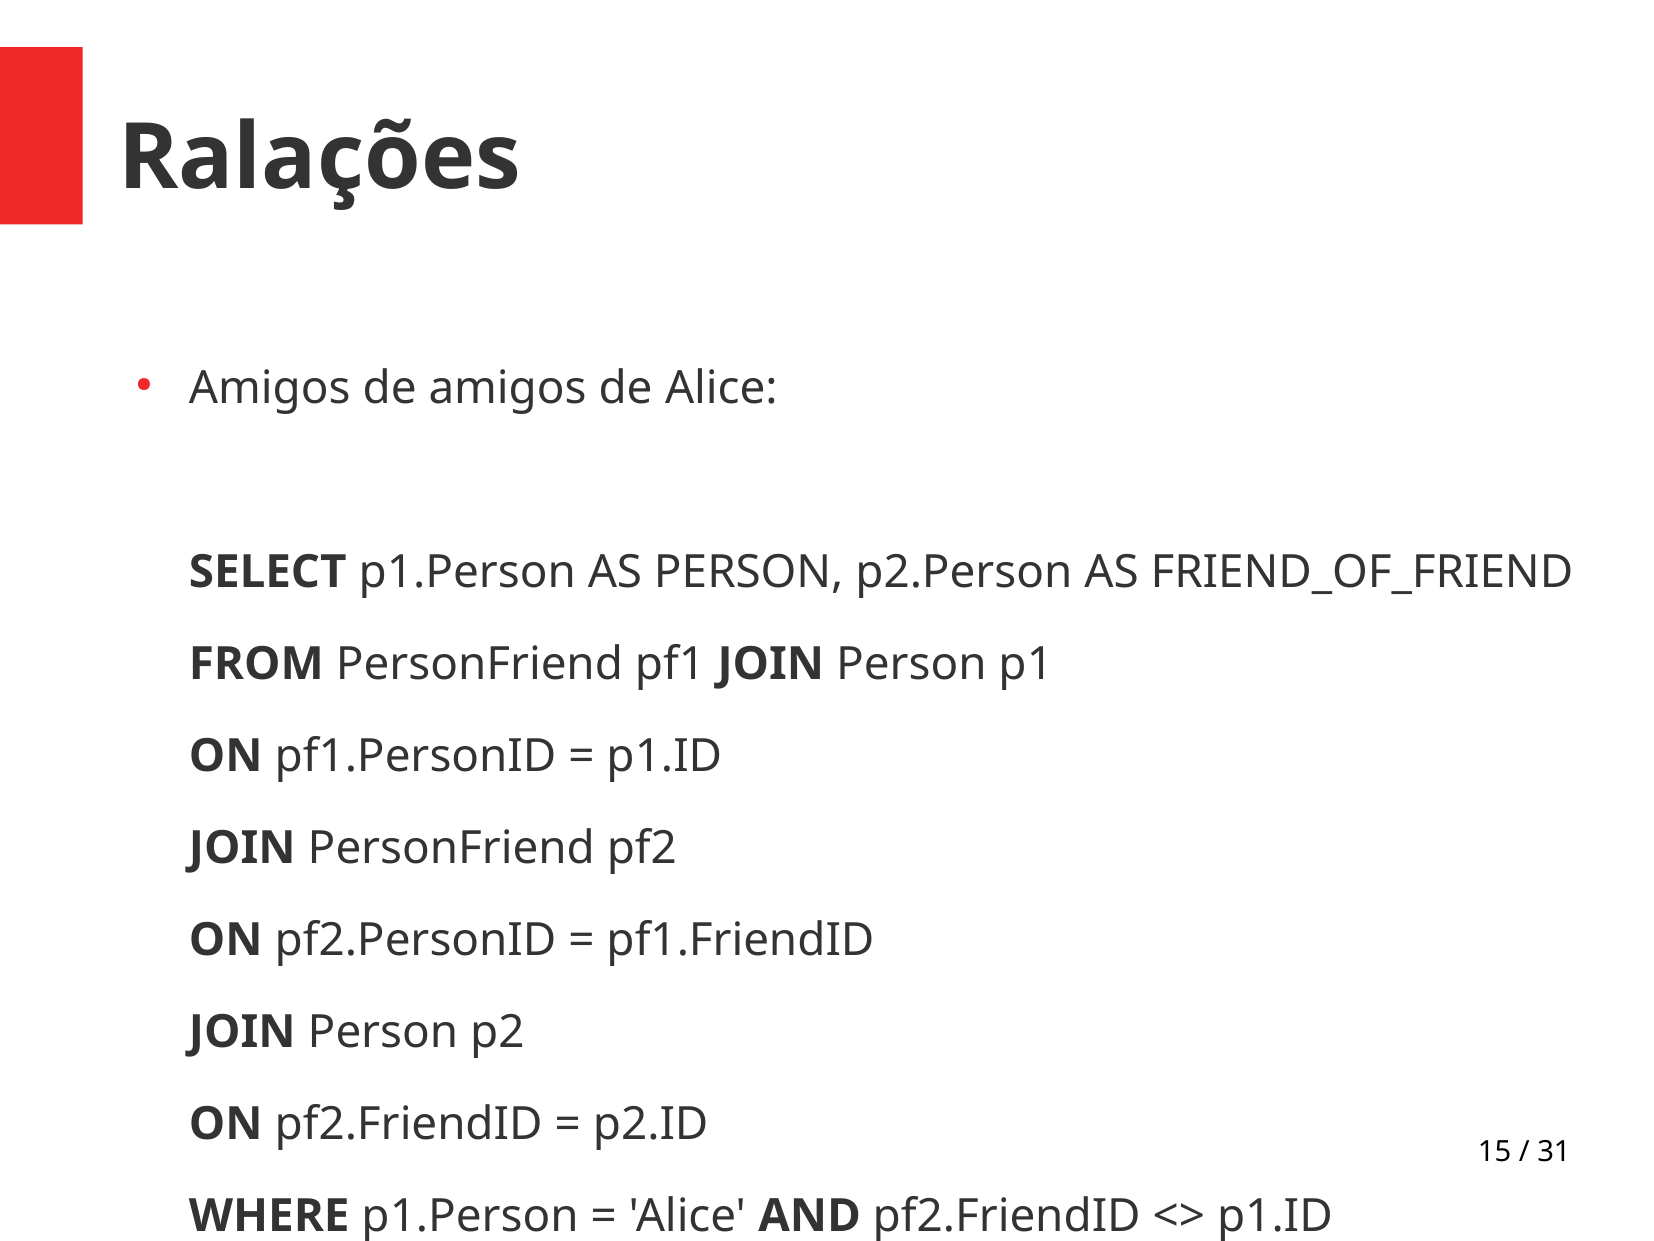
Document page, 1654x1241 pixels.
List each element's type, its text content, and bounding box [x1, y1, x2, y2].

list Amigos de amigos de Alice: SELECT p1.Person AS PERSON, p2.Person AS FRIEND_OF_FRIEND FROM PersonFriend pf1 JOIN Person p1 ON pf1.PersonID = p1.ID JOIN PersonFriend pf2 ON pf2.PersonID = pf1.FriendID JOIN Person p2 ON pf2.FriendID = p2.ID WHERE p1.Person = 'Alice' AND pf2.FriendID <> p1.ID [118, 354, 1583, 1074]
title Ralações [118, 49, 1571, 257]
